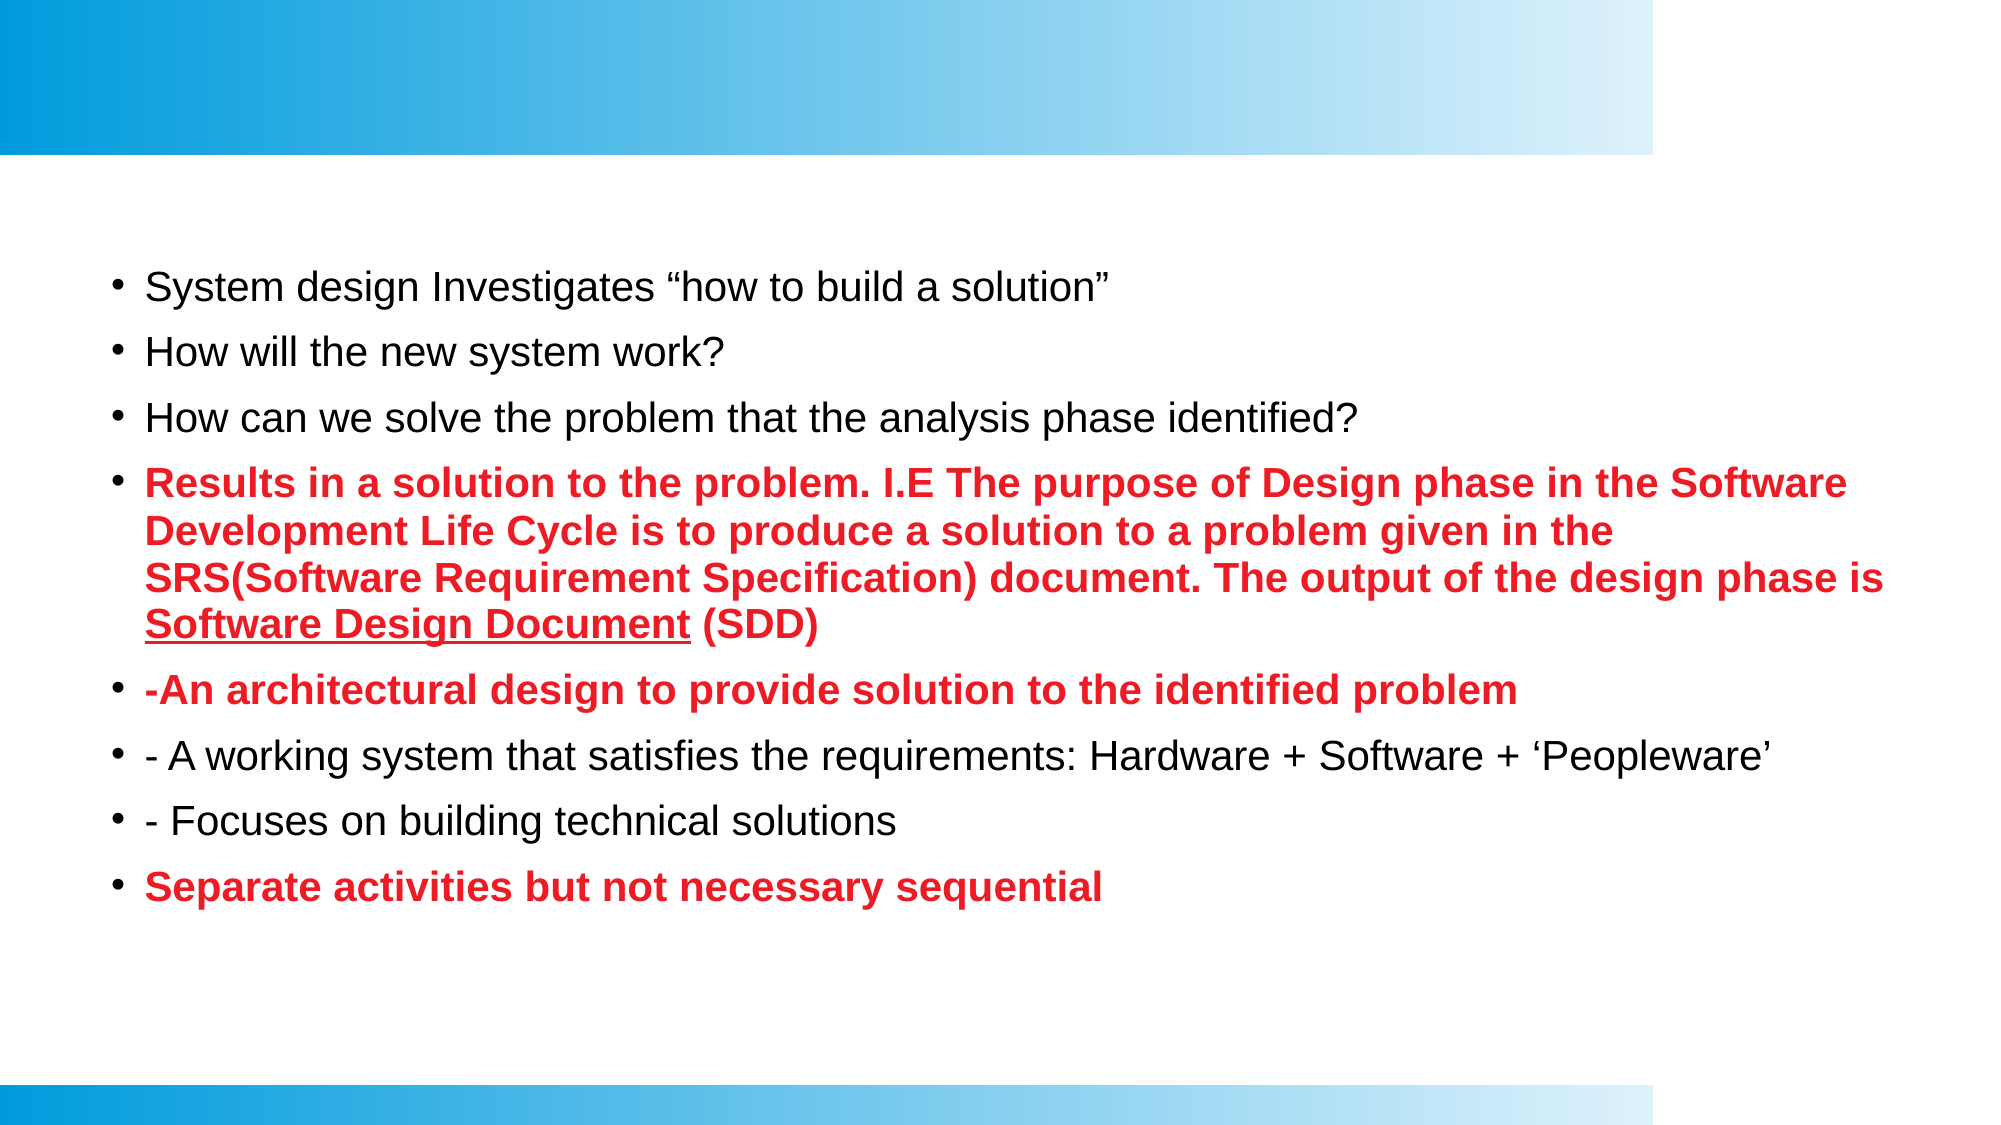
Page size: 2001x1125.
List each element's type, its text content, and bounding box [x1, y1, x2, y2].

list System design Investigates “how to build a solution” How will the new system work? How can we solve the problem that the analysis phase identified? Results in a solution to the problem. I.E The purpose of Design phase in the Software Development Life Cycle is to produce a solution to a problem given in the SRS(Software Requirement Specification) document. The output of the design phase is Software Design Document (SDD) -An architectural design to provide solution to the identified problem - A working system that satisfies the requirements: Hardware + Software + ‘Peopleware’ - Focuses on building technical solutions Separate activities but not necessary sequential [99, 263, 1900, 916]
